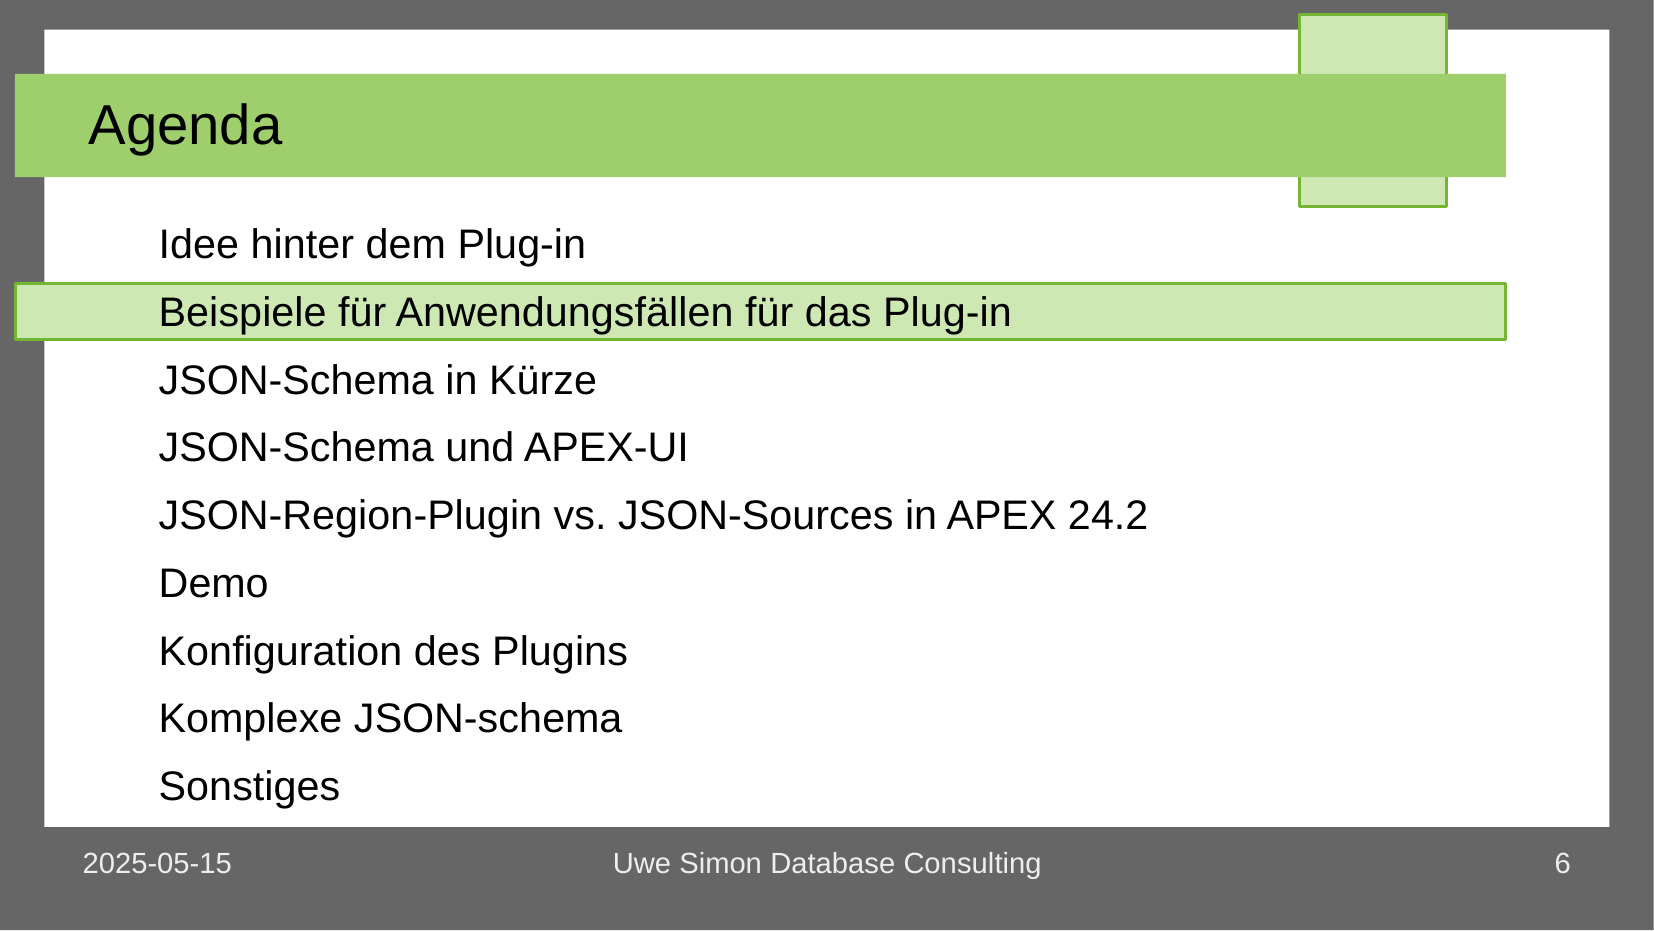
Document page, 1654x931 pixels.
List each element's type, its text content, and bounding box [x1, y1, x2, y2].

title Agenda [88, 73, 1506, 178]
list Idee hinter dem Plug-in Beispiele für Anwendungsfällen für das Plug-in JSON-Schema in Kürze JSON-Schema und APEX-UI JSON-Region-Plugin vs. JSON-Sources in APEX 24.2 Demo Konfiguration des Plugins Komplexe JSON-schema Sonstiges [88, 221, 1565, 813]
text_box [15, 283, 88, 340]
